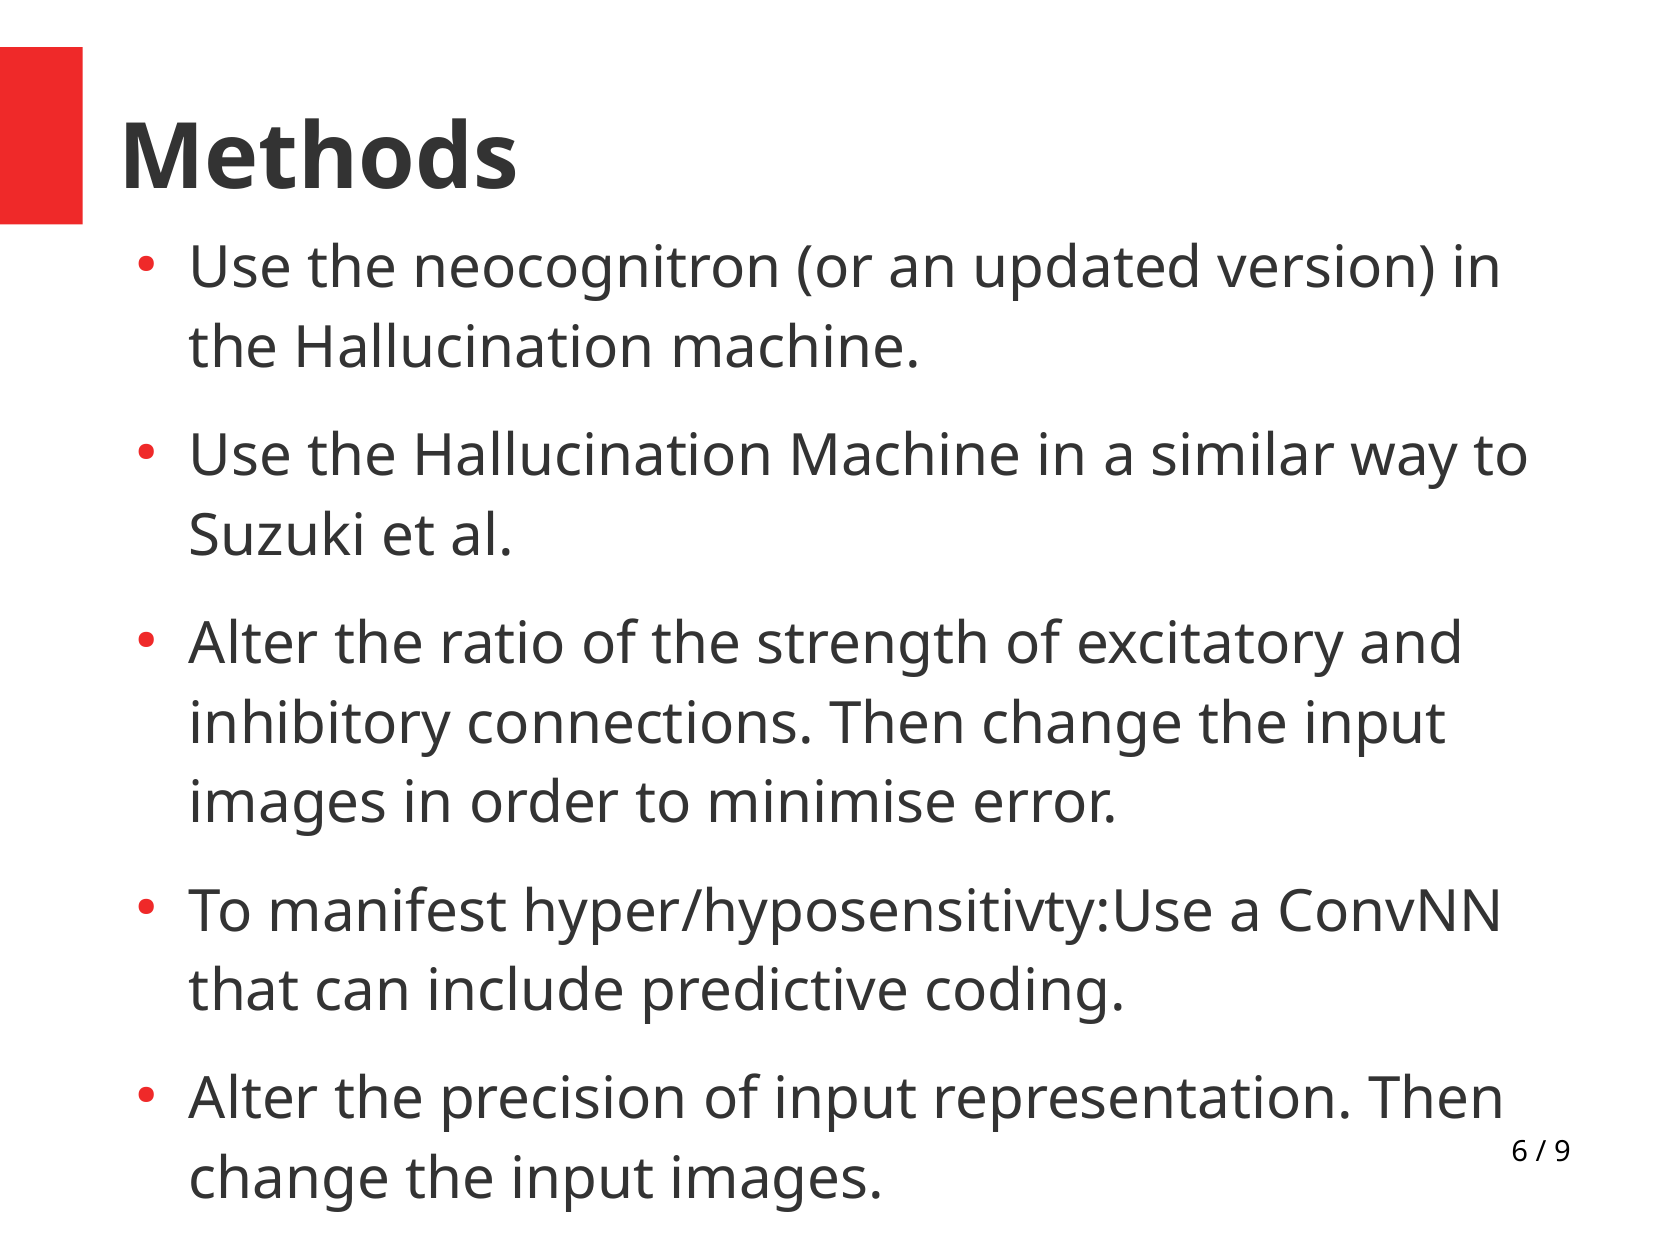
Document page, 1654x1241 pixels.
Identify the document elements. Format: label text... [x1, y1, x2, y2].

list Use the neocognitron (or an updated version) in the Hallucination machine. Use the Hallucination Machine in a similar way to Suzuki et al. Alter the ratio of the strength of excitatory and inhibitory connections. Then change the input images in order to minimise error. To manifest hyper/hyposensitivty:Use a ConvNN that can include predictive coding. Alter the precision of input representation. Then change the input images. [118, 225, 1536, 945]
title Methods [118, 49, 1571, 257]
